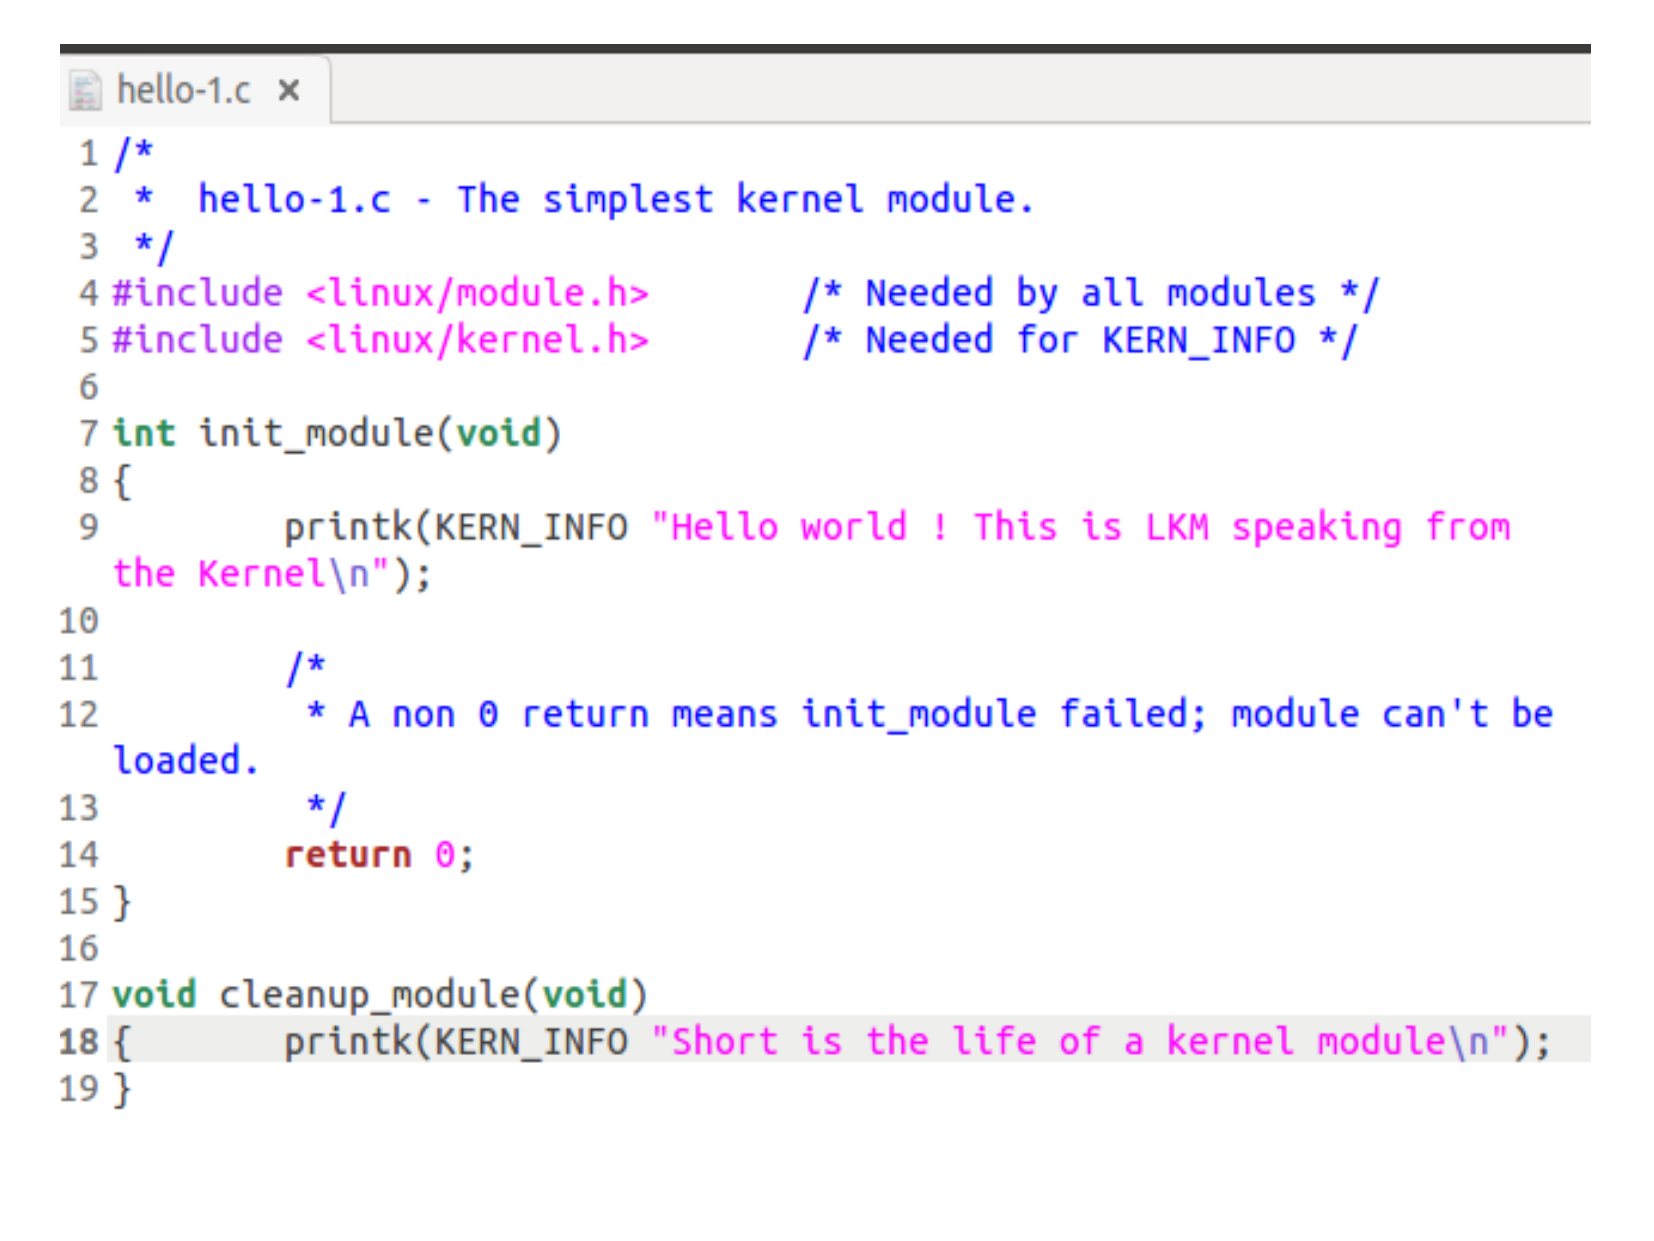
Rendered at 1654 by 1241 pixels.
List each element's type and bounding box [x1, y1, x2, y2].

picture [60, 44, 1591, 1186]
